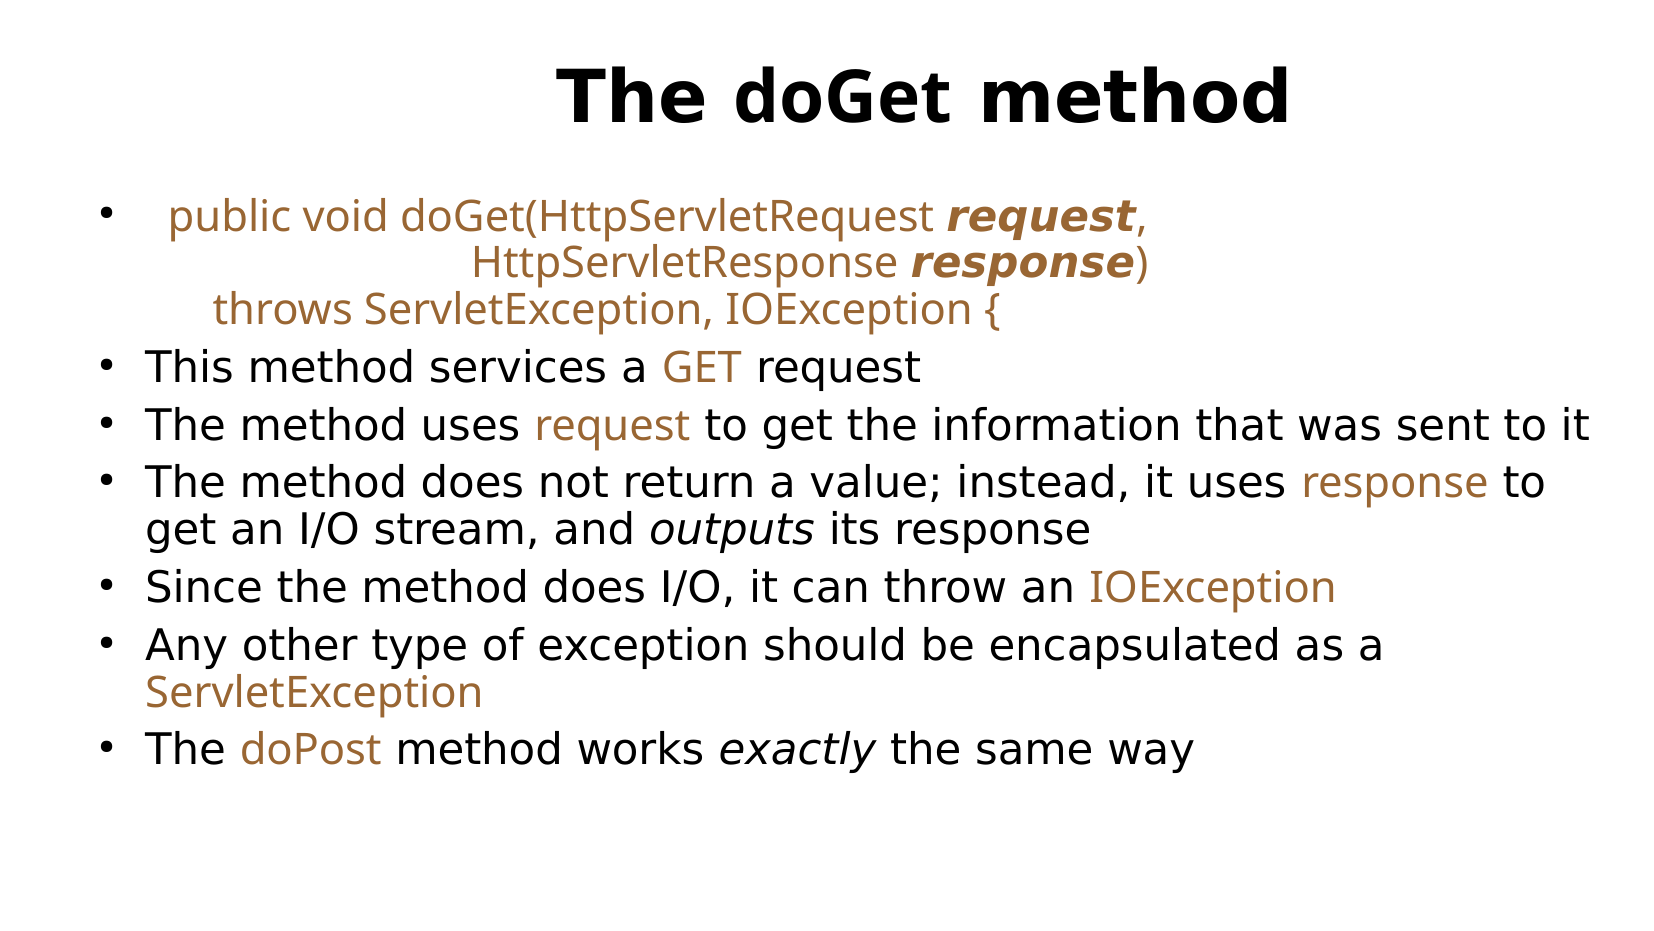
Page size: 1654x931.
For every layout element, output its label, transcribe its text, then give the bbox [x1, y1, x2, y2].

title The doGet method [220, 31, 1630, 145]
list public void doGet(HttpServletRequest request, HttpServletResponse response) throws ServletException, IOException { This method services a GET request The method uses request to get the information that was sent to it The method does not return a value; instead, it uses response to get an I/O stream, and outputs its response Since the method does I/O, it can throw an IOException Any other type of exception should be encapsulated as a ServletException The doPost method works exactly the same way [68, 185, 1620, 832]
